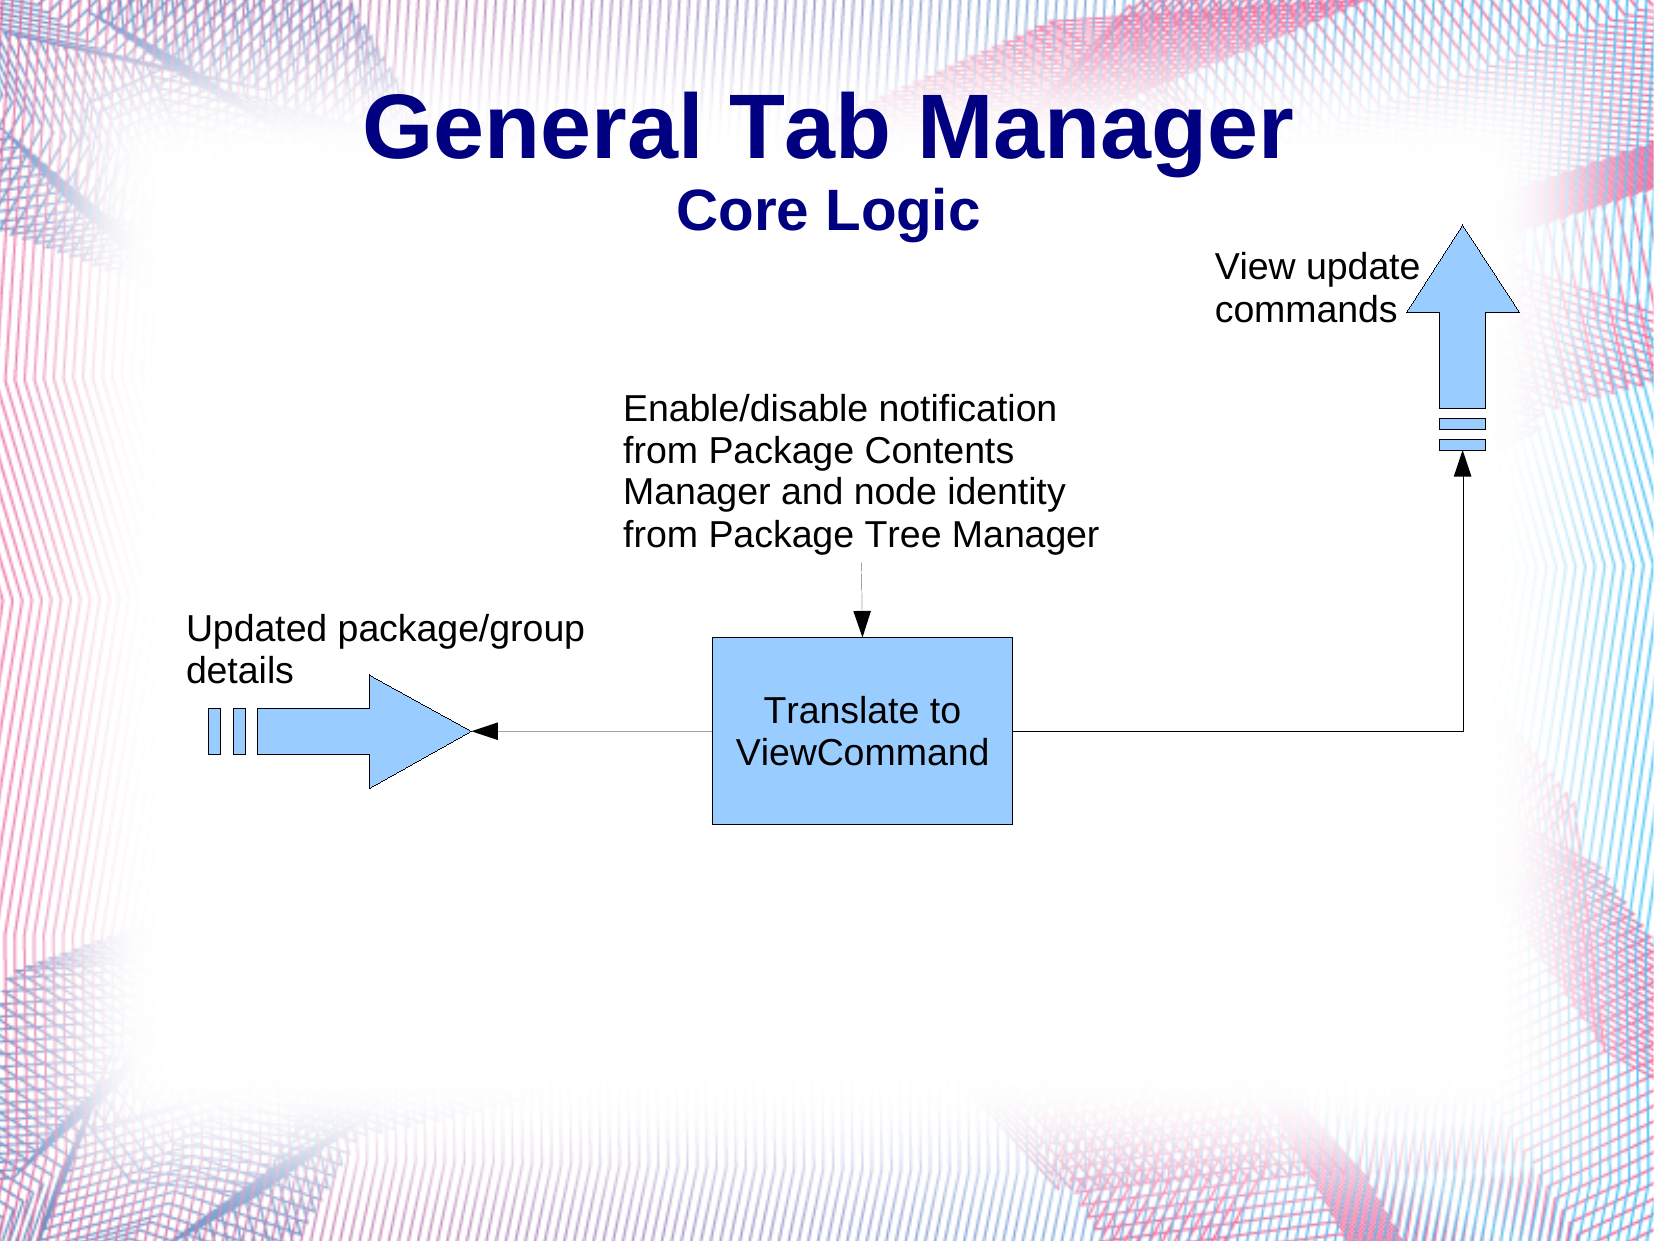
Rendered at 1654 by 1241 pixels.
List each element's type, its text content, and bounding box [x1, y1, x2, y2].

text_box Translate to ViewCommand [712, 637, 1013, 825]
text_box [208, 708, 221, 755]
text_box [1439, 439, 1486, 451]
title General Tab Manager Core Logic [120, 75, 1538, 243]
picture [0, 0, 1654, 1241]
text_box [233, 708, 246, 755]
text_box View update commands [1200, 238, 1435, 338]
text_box [257, 674, 471, 789]
text_box Updated package/group details [171, 600, 601, 699]
text_box [1439, 418, 1486, 430]
text_box Enable/disable notification from Package Contents Manager and node identity from Package Tree Manager [608, 379, 1115, 563]
text_box [1435, 224, 1520, 409]
